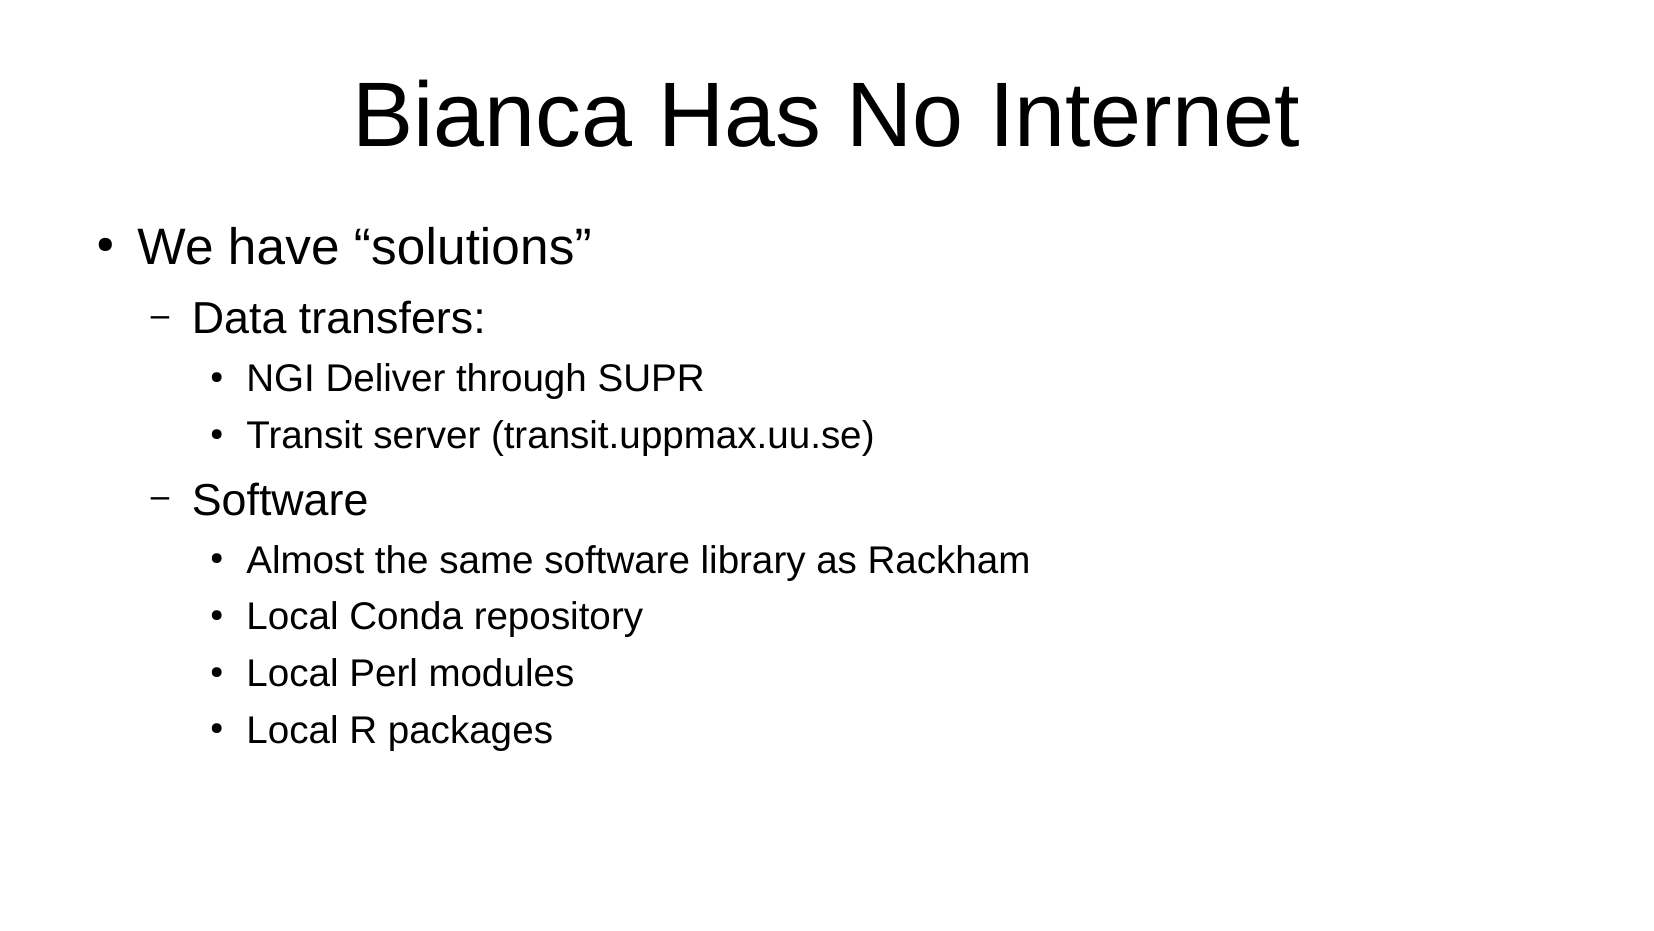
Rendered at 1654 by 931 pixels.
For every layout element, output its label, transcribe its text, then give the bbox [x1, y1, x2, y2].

list We have “solutions” Data transfers: NGI Deliver through SUPR Transit server (transit.uppmax.uu.se) Software Almost the same software library as Rackham Local Conda repository Local Perl modules Local R packages [82, 217, 1571, 758]
title Bianca Has No Internet [82, 37, 1571, 193]
